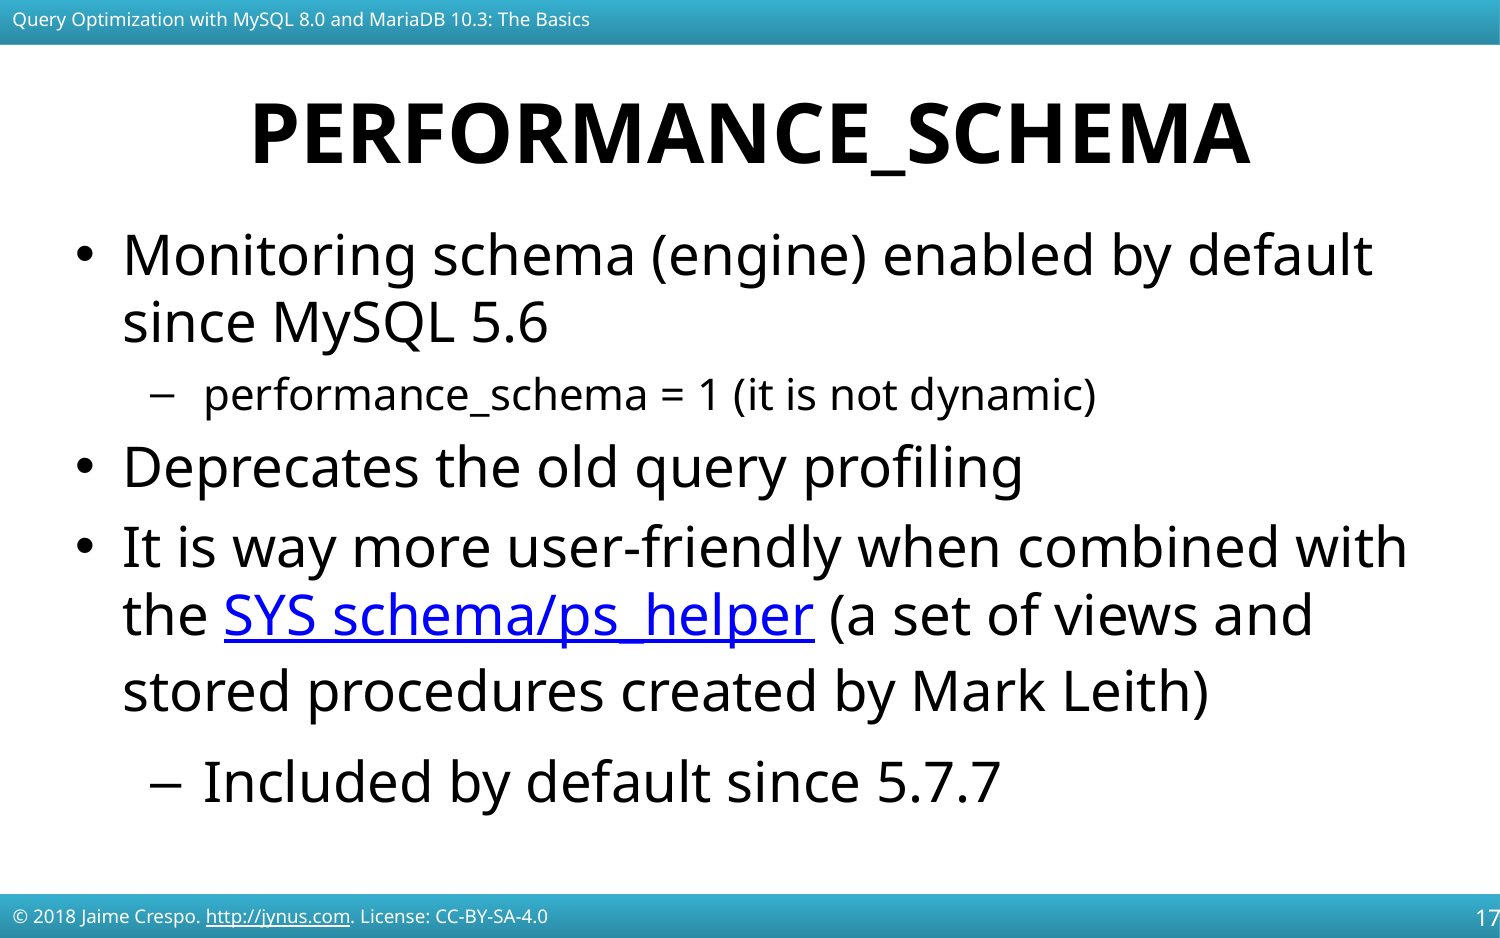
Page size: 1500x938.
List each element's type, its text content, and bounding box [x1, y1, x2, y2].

slide_number [1389, 896, 1490, 935]
title PERFORMANCE_SCHEMA [75, 41, 1425, 218]
list Monitoring schema (engine) enabled by default since MySQL 5.6 performance_schema = 1 (it is not dynamic) Deprecates the old query profiling It is way more user-friendly when combined with the SYS schema/ps_helper (a set of views and stored procedures created by Mark Leith) Included by default since 5.7.7 [75, 218, 1425, 876]
